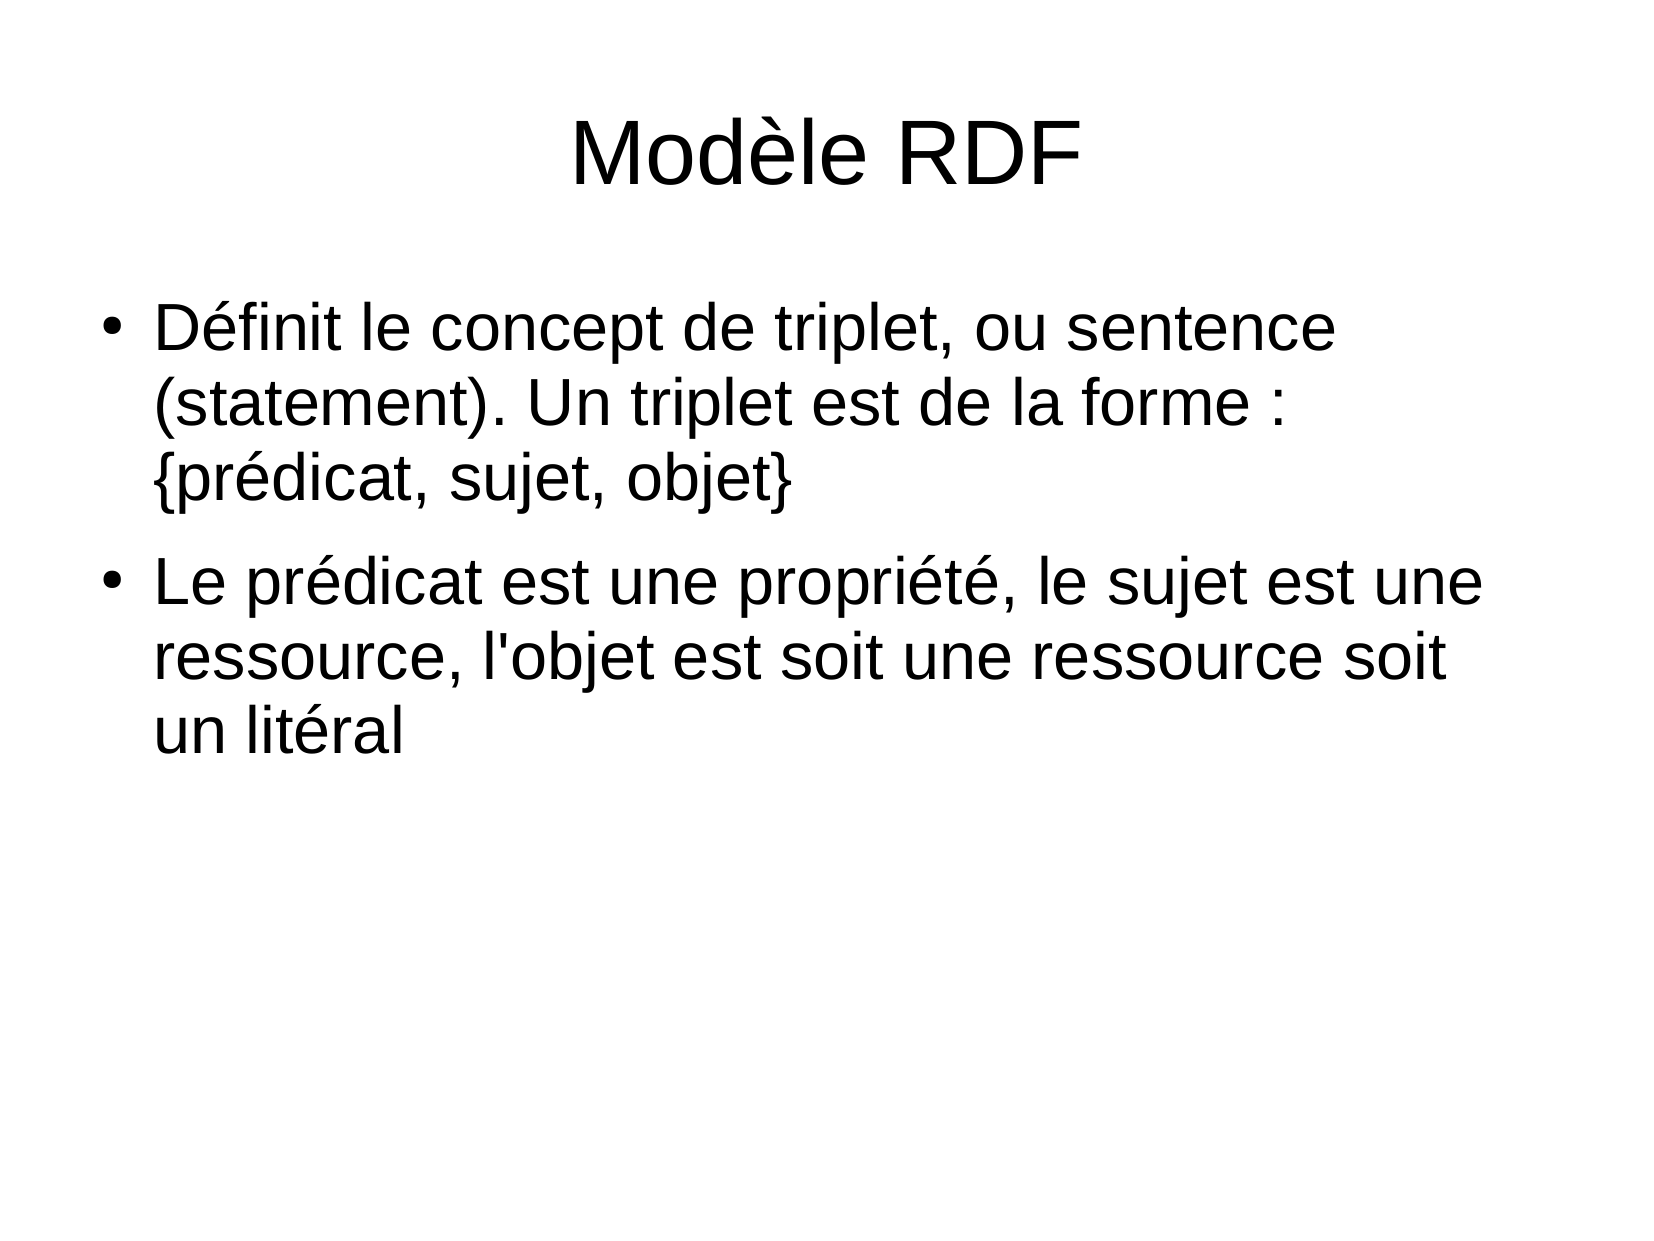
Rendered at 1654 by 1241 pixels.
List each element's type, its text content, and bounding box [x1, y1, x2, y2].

list Définit le concept de triplet, ou sentence (statement). Un triplet est de la forme : {prédicat, sujet, objet} Le prédicat est une propriété, le sujet est une ressource, l'objet est soit une ressource soit un litéral [82, 290, 1538, 1010]
title Modèle RDF [82, 49, 1571, 257]
